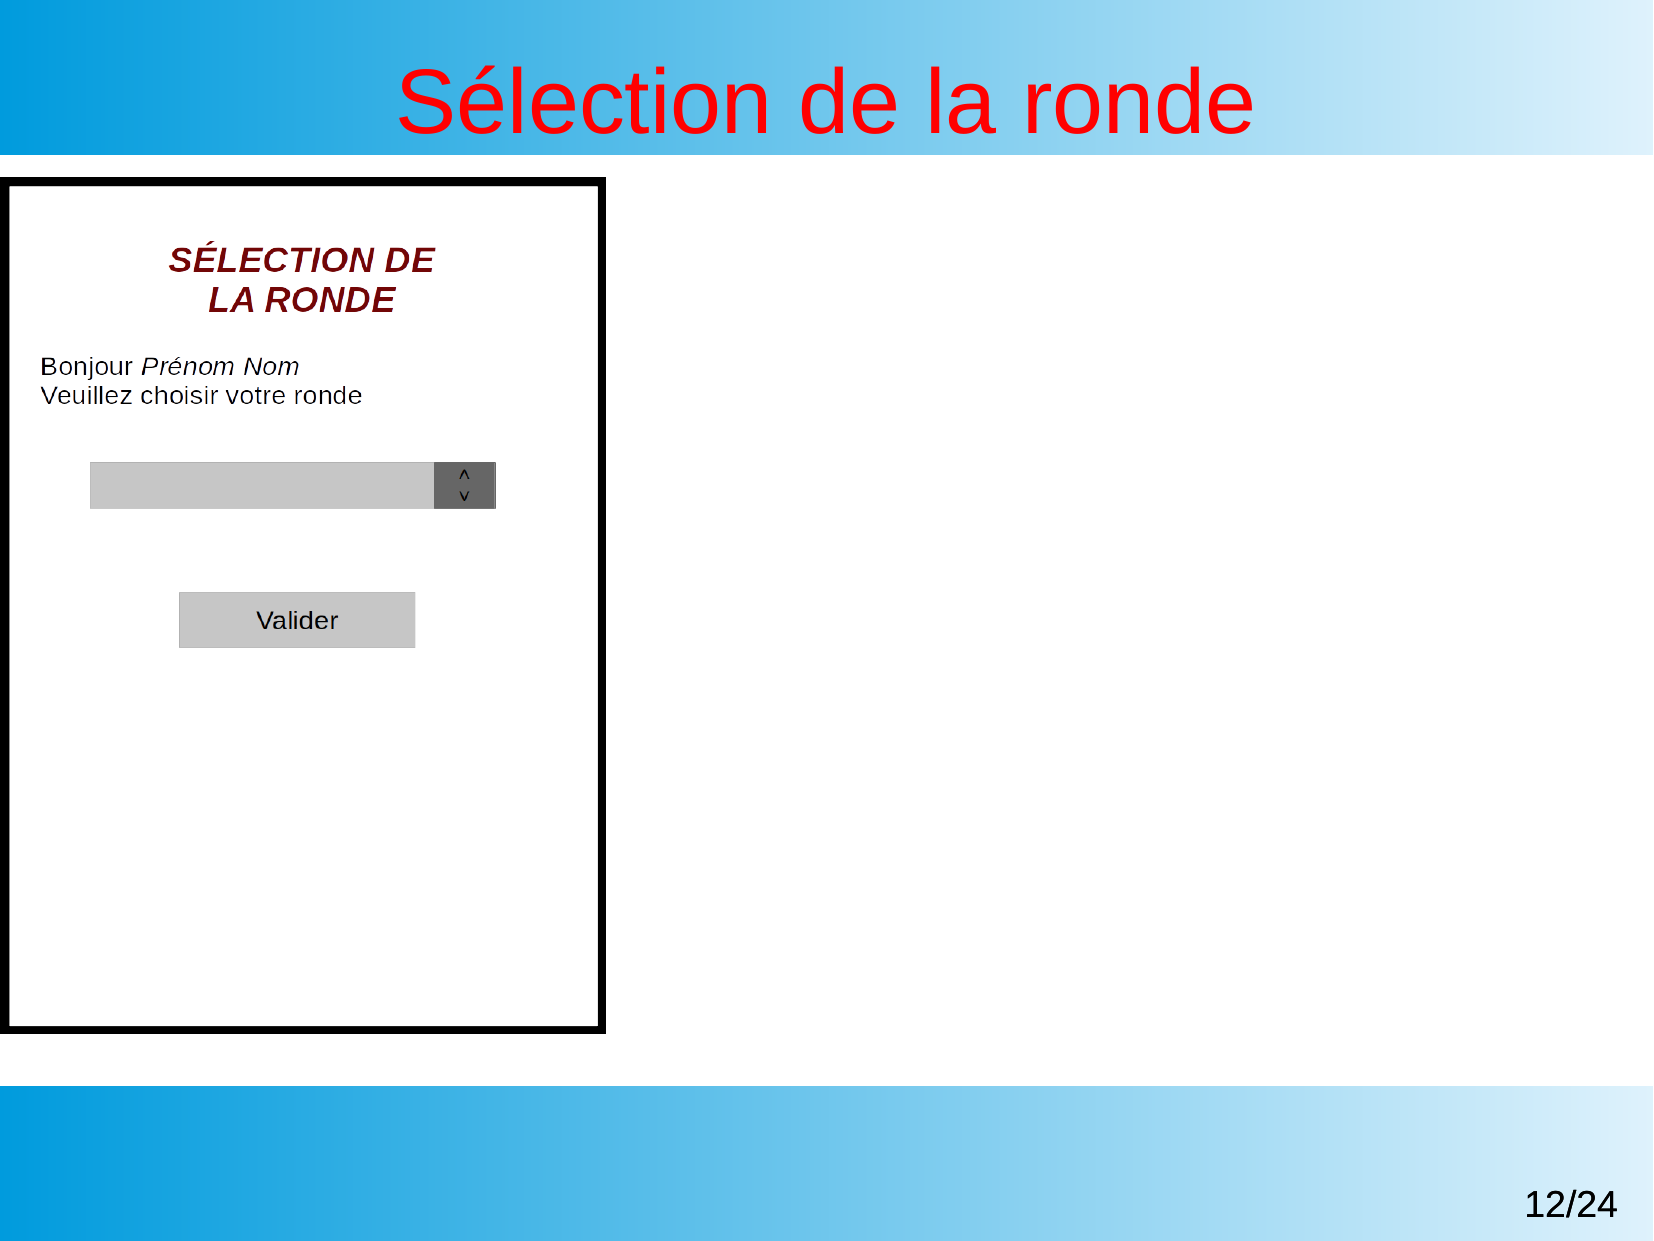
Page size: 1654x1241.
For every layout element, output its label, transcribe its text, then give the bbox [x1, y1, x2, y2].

title Sélection de la ronde [82, 49, 1571, 155]
picture [0, 177, 606, 1034]
text_box <numéro>/24 [1509, 1175, 1654, 1241]
